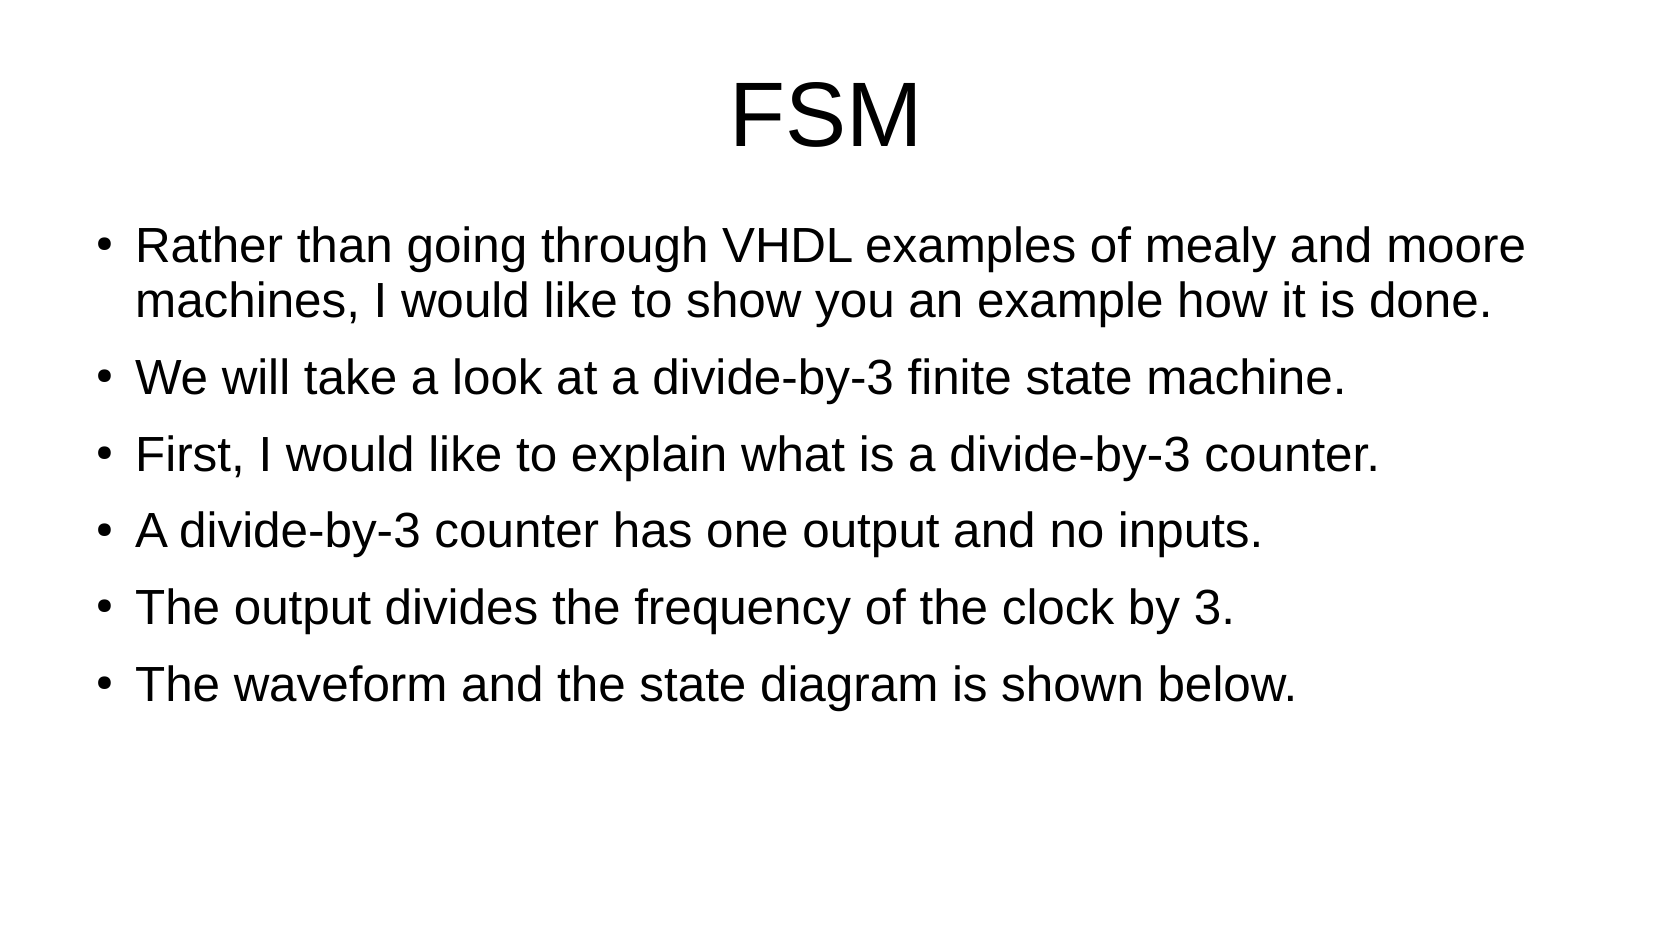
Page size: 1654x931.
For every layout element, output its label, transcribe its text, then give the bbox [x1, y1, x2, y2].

list Rather than going through VHDL examples of mealy and moore machines, I would like to show you an example how it is done. We will take a look at a divide-by-3 finite state machine. First, I would like to explain what is a divide-by-3 counter. A divide-by-3 counter has one output and no inputs. The output divides the frequency of the clock by 3. The waveform and the state diagram is shown below. [82, 217, 1571, 758]
title FSM [82, 37, 1571, 193]
